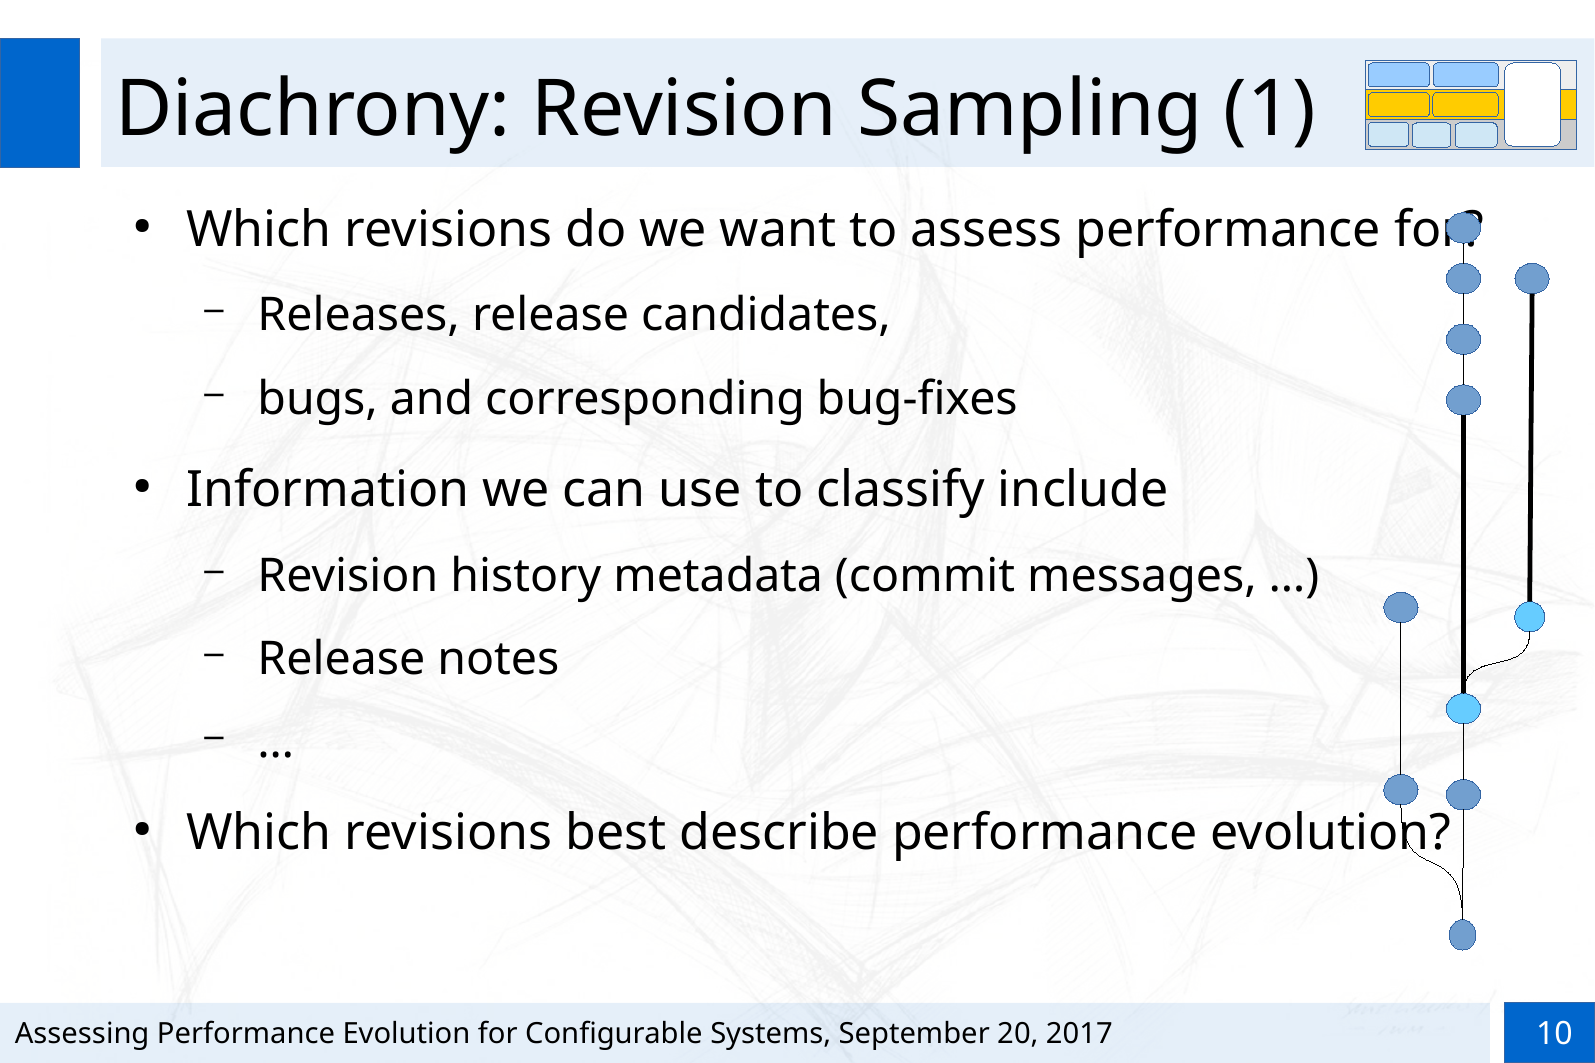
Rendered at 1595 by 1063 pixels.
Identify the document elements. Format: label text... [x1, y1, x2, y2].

text_box [1446, 212, 1481, 244]
text_box [1446, 779, 1481, 810]
text_box [1446, 693, 1481, 724]
text_box [1446, 324, 1481, 355]
text_box [1365, 60, 1577, 150]
text_box [1514, 601, 1545, 632]
text_box [1449, 919, 1476, 951]
title Diachrony: Revision Sampling (1) [115, 42, 1515, 168]
text_box [1446, 384, 1481, 415]
list Which revisions do we want to assess performance for? Releases, release candidates, bugs, and corresponding bug-fixes Information we can use to classify include Revision history metadata (commit messages, …) Release notes … Which revisions best describe performance evolution? [115, 192, 1515, 978]
text_box [1383, 592, 1419, 623]
text_box [1514, 263, 1550, 294]
text_box [1383, 774, 1419, 805]
text_box [1446, 263, 1481, 294]
